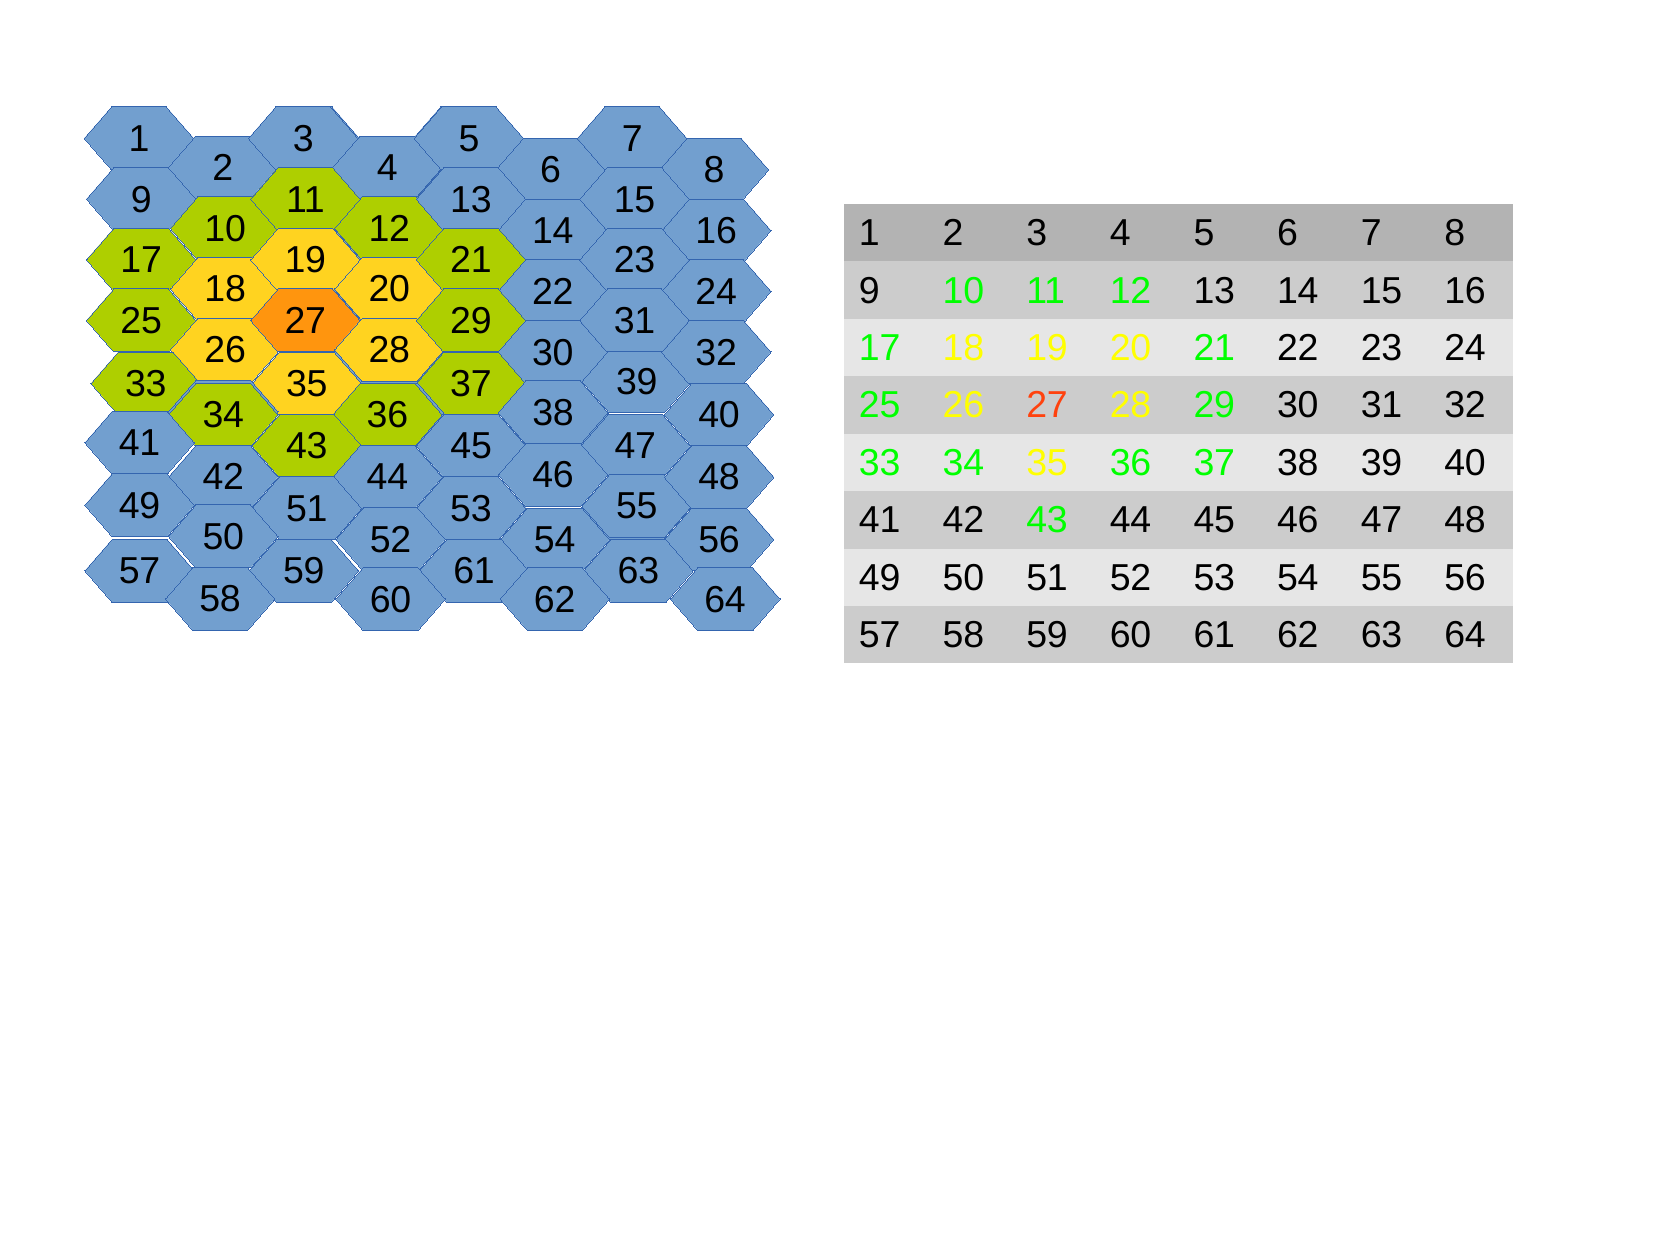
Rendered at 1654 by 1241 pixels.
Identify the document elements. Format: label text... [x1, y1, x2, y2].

text_box 61 [420, 539, 527, 603]
text_box 48 [664, 445, 774, 509]
text_box 64 [670, 567, 781, 631]
table_cell 35 [1011, 434, 1095, 491]
table_cell 10 [928, 261, 1011, 319]
text_box 9 [86, 167, 196, 229]
text_box 4 [332, 136, 440, 197]
text_box 6 [498, 138, 604, 199]
table_header 7 [1346, 204, 1430, 261]
text_box 15 [579, 167, 690, 229]
text_box 59 [250, 539, 359, 603]
table_cell 54 [1262, 549, 1346, 606]
table_cell 29 [1179, 376, 1262, 434]
text_box 47 [582, 414, 691, 475]
text_box 24 [664, 259, 772, 322]
text_box 37 [416, 352, 524, 414]
table_cell 50 [928, 549, 1011, 606]
text_box 20 [334, 257, 441, 319]
table_cell 17 [844, 319, 928, 376]
table_cell 13 [1179, 261, 1262, 319]
table_cell 38 [1262, 434, 1346, 491]
text_box 33 [90, 352, 198, 411]
table_header 2 [928, 204, 1011, 261]
text_box 58 [165, 567, 275, 631]
table_cell 27 [1011, 376, 1095, 434]
text_box [362, 382, 445, 414]
table_cell 39 [1346, 434, 1430, 491]
table_cell 31 [1346, 376, 1430, 434]
text_box 3 [248, 106, 358, 169]
table_cell 18 [928, 319, 1011, 376]
table_header 5 [1179, 204, 1262, 261]
text_box 26 [170, 318, 278, 381]
text_box 45 [416, 414, 525, 476]
table_cell 58 [928, 606, 1011, 663]
table_cell 41 [844, 491, 928, 549]
text_box 27 [250, 288, 360, 352]
text_box 36 [333, 383, 443, 445]
table_cell 64 [1430, 606, 1513, 663]
text_box 16 [664, 199, 772, 261]
table_cell 23 [1346, 319, 1430, 376]
text_box 62 [500, 567, 610, 631]
table_header 8 [1430, 204, 1513, 261]
text_box 53 [417, 476, 526, 539]
table_cell 12 [1095, 261, 1179, 319]
text_box 17 [86, 228, 196, 290]
table_cell 26 [928, 376, 1011, 434]
text_box 38 [498, 380, 608, 443]
table_cell 57 [844, 606, 928, 663]
text_box 22 [500, 259, 605, 320]
text_box 8 [663, 138, 769, 199]
table_cell 63 [1346, 606, 1430, 663]
text_box 1 [84, 106, 193, 170]
text_box 14 [500, 199, 605, 259]
table_cell 32 [1430, 376, 1513, 434]
text_box 49 [84, 473, 195, 537]
table_cell 51 [1011, 549, 1095, 606]
text_box 30 [498, 320, 606, 381]
text_box 63 [585, 539, 694, 603]
text_box 19 [250, 228, 360, 290]
text_box 28 [334, 318, 442, 382]
text_box 46 [498, 443, 608, 507]
table_cell 14 [1262, 261, 1346, 319]
table_cell 47 [1346, 491, 1430, 549]
text_box 18 [170, 257, 276, 319]
table_cell 56 [1430, 549, 1513, 606]
text_box 13 [416, 167, 526, 229]
text_box 41 [84, 411, 195, 474]
text_box 39 [582, 352, 690, 413]
text_box 57 [84, 539, 192, 603]
text_box 52 [335, 507, 446, 569]
table_header 4 [1095, 204, 1179, 261]
text_box 23 [579, 228, 690, 290]
table_cell 19 [1011, 319, 1095, 376]
table_cell 48 [1430, 491, 1513, 549]
table_cell 53 [1179, 549, 1262, 606]
text_box 21 [416, 228, 526, 290]
table_cell 60 [1095, 606, 1179, 663]
table_cell 30 [1262, 376, 1346, 434]
text_box 10 [170, 196, 276, 258]
table_cell 16 [1430, 261, 1513, 319]
text_box 34 [169, 383, 279, 446]
table_cell 34 [928, 434, 1011, 491]
text_box 51 [253, 476, 362, 540]
text_box 32 [661, 320, 772, 384]
table_header 3 [1011, 204, 1095, 261]
table_cell 62 [1262, 606, 1346, 663]
table_cell 55 [1346, 549, 1430, 606]
table_cell 28 [1095, 376, 1179, 434]
table_cell 36 [1095, 434, 1179, 491]
text_box 40 [664, 383, 774, 446]
text_box 29 [416, 288, 526, 352]
text_box 42 [170, 445, 279, 506]
table_cell 9 [844, 261, 928, 319]
text_box 56 [664, 508, 774, 570]
text_box 12 [334, 196, 442, 258]
text_box 55 [582, 474, 690, 538]
text_box 60 [335, 567, 446, 631]
table_cell 40 [1430, 434, 1513, 491]
text_box 50 [168, 504, 279, 568]
table_cell 33 [844, 434, 928, 491]
table_cell 43 [1011, 491, 1095, 549]
text_box 54 [500, 508, 610, 569]
table_cell 37 [1179, 434, 1262, 491]
text_box 11 [250, 167, 360, 229]
table_cell 42 [928, 491, 1011, 549]
text_box 7 [577, 106, 687, 169]
table_cell 49 [844, 549, 928, 606]
table_cell 61 [1179, 606, 1262, 663]
text_box 31 [579, 288, 690, 352]
text_box 44 [333, 445, 443, 508]
table_cell 45 [1179, 491, 1262, 549]
table_cell 22 [1262, 319, 1346, 376]
table_cell 52 [1095, 549, 1179, 606]
table_header 1 [844, 204, 928, 261]
text_box 35 [253, 352, 362, 414]
table_cell 15 [1346, 261, 1430, 319]
table_cell 44 [1095, 491, 1179, 549]
table_cell 59 [1011, 606, 1095, 663]
table_cell 21 [1179, 319, 1262, 376]
table_cell 25 [844, 376, 928, 434]
table_cell 24 [1430, 319, 1513, 376]
text_box [168, 380, 279, 413]
text_box 43 [252, 414, 362, 476]
text_box 5 [414, 106, 524, 170]
text_box 25 [86, 288, 196, 352]
table_header 6 [1262, 204, 1346, 261]
table_cell 11 [1011, 261, 1095, 319]
table_cell 46 [1262, 491, 1346, 549]
table_cell 20 [1095, 319, 1179, 376]
text_box 2 [168, 136, 275, 197]
